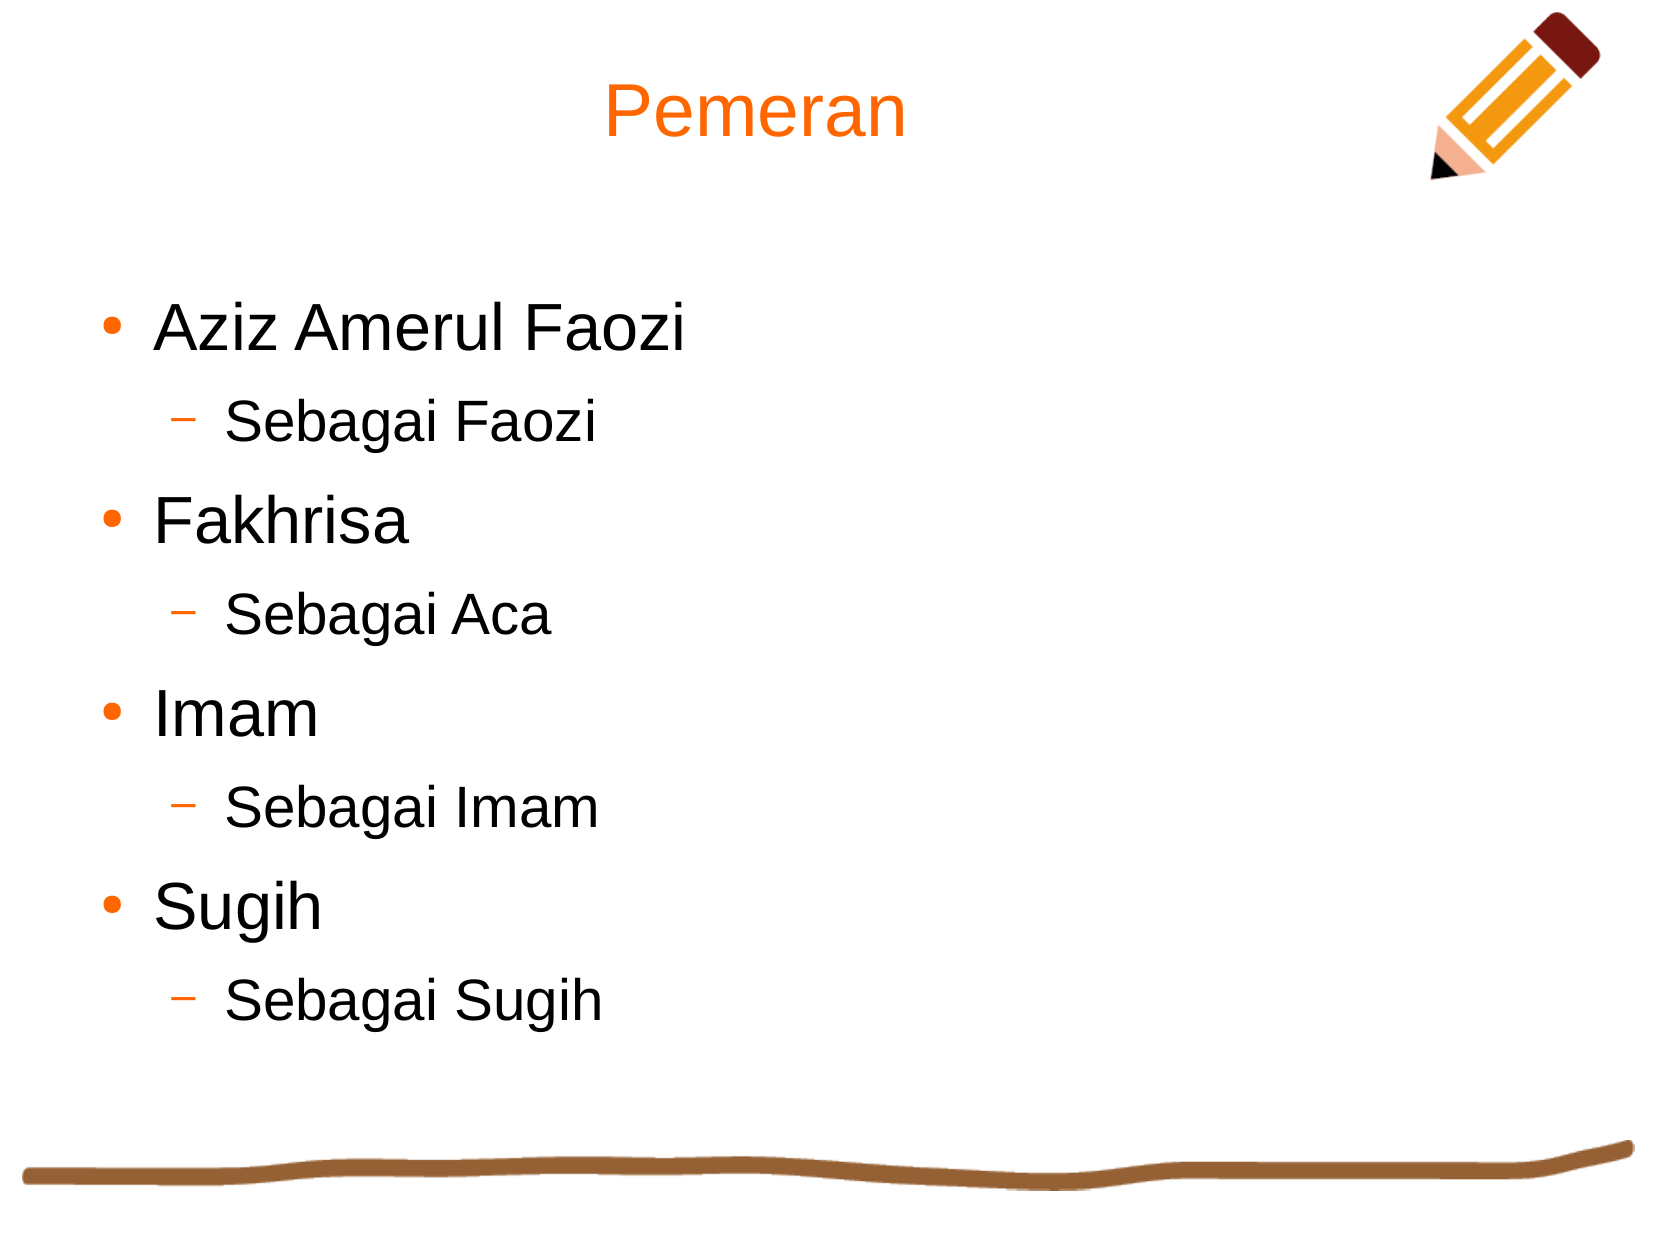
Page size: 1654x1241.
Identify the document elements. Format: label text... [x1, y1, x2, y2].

list Aziz Amerul Faozi Sebagai Faozi Fakhrisa Sebagai Aca Imam Sebagai Imam Sugih Sebagai Sugih [82, 290, 1501, 1122]
title Pemeran [82, 49, 1430, 172]
picture [1430, 12, 1601, 181]
picture [22, 1140, 1635, 1191]
